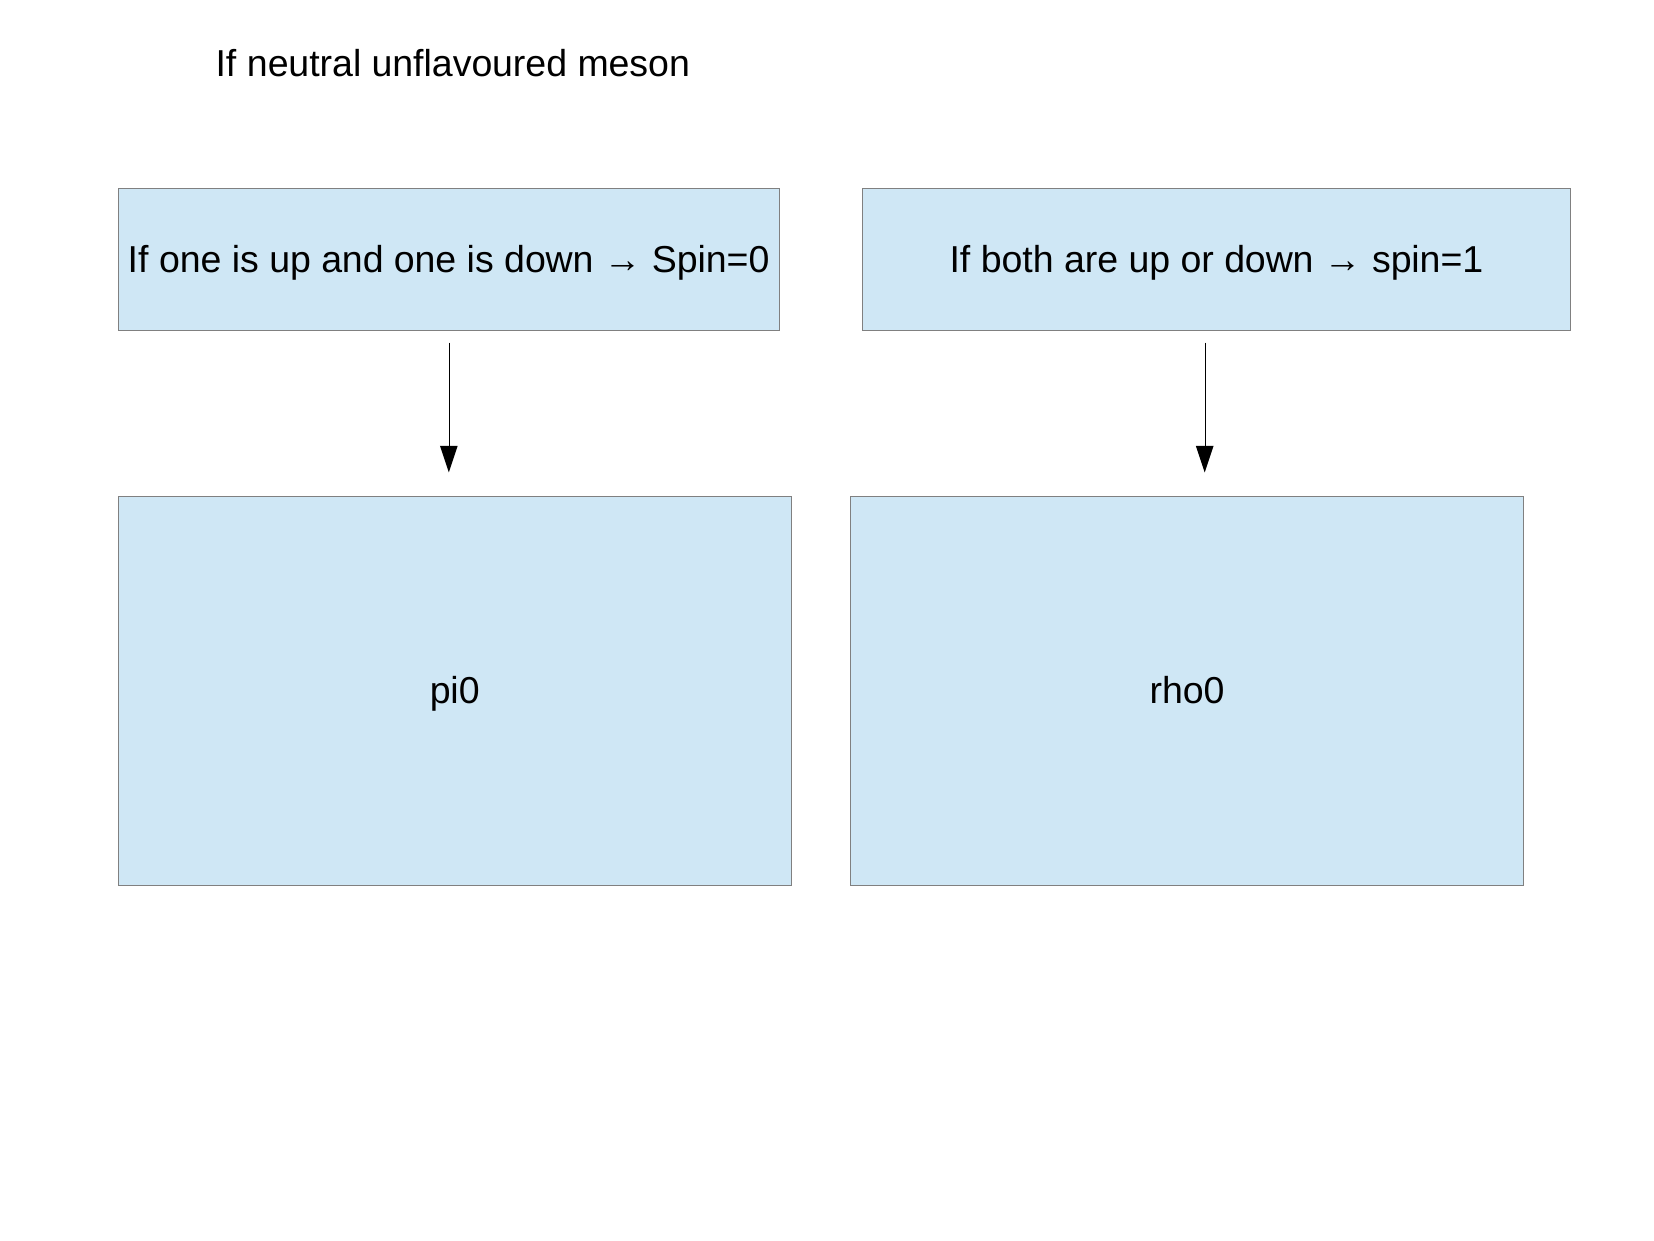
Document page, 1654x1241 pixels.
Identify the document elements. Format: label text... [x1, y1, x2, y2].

text_box rho0 [850, 496, 1524, 886]
text_box If both are up or down → spin=1 [862, 188, 1571, 331]
text_box pi0 [118, 496, 792, 886]
text_box If neutral unflavoured meson [200, 35, 1524, 93]
text_box If one is up and one is down → Spin=0 [118, 188, 780, 331]
